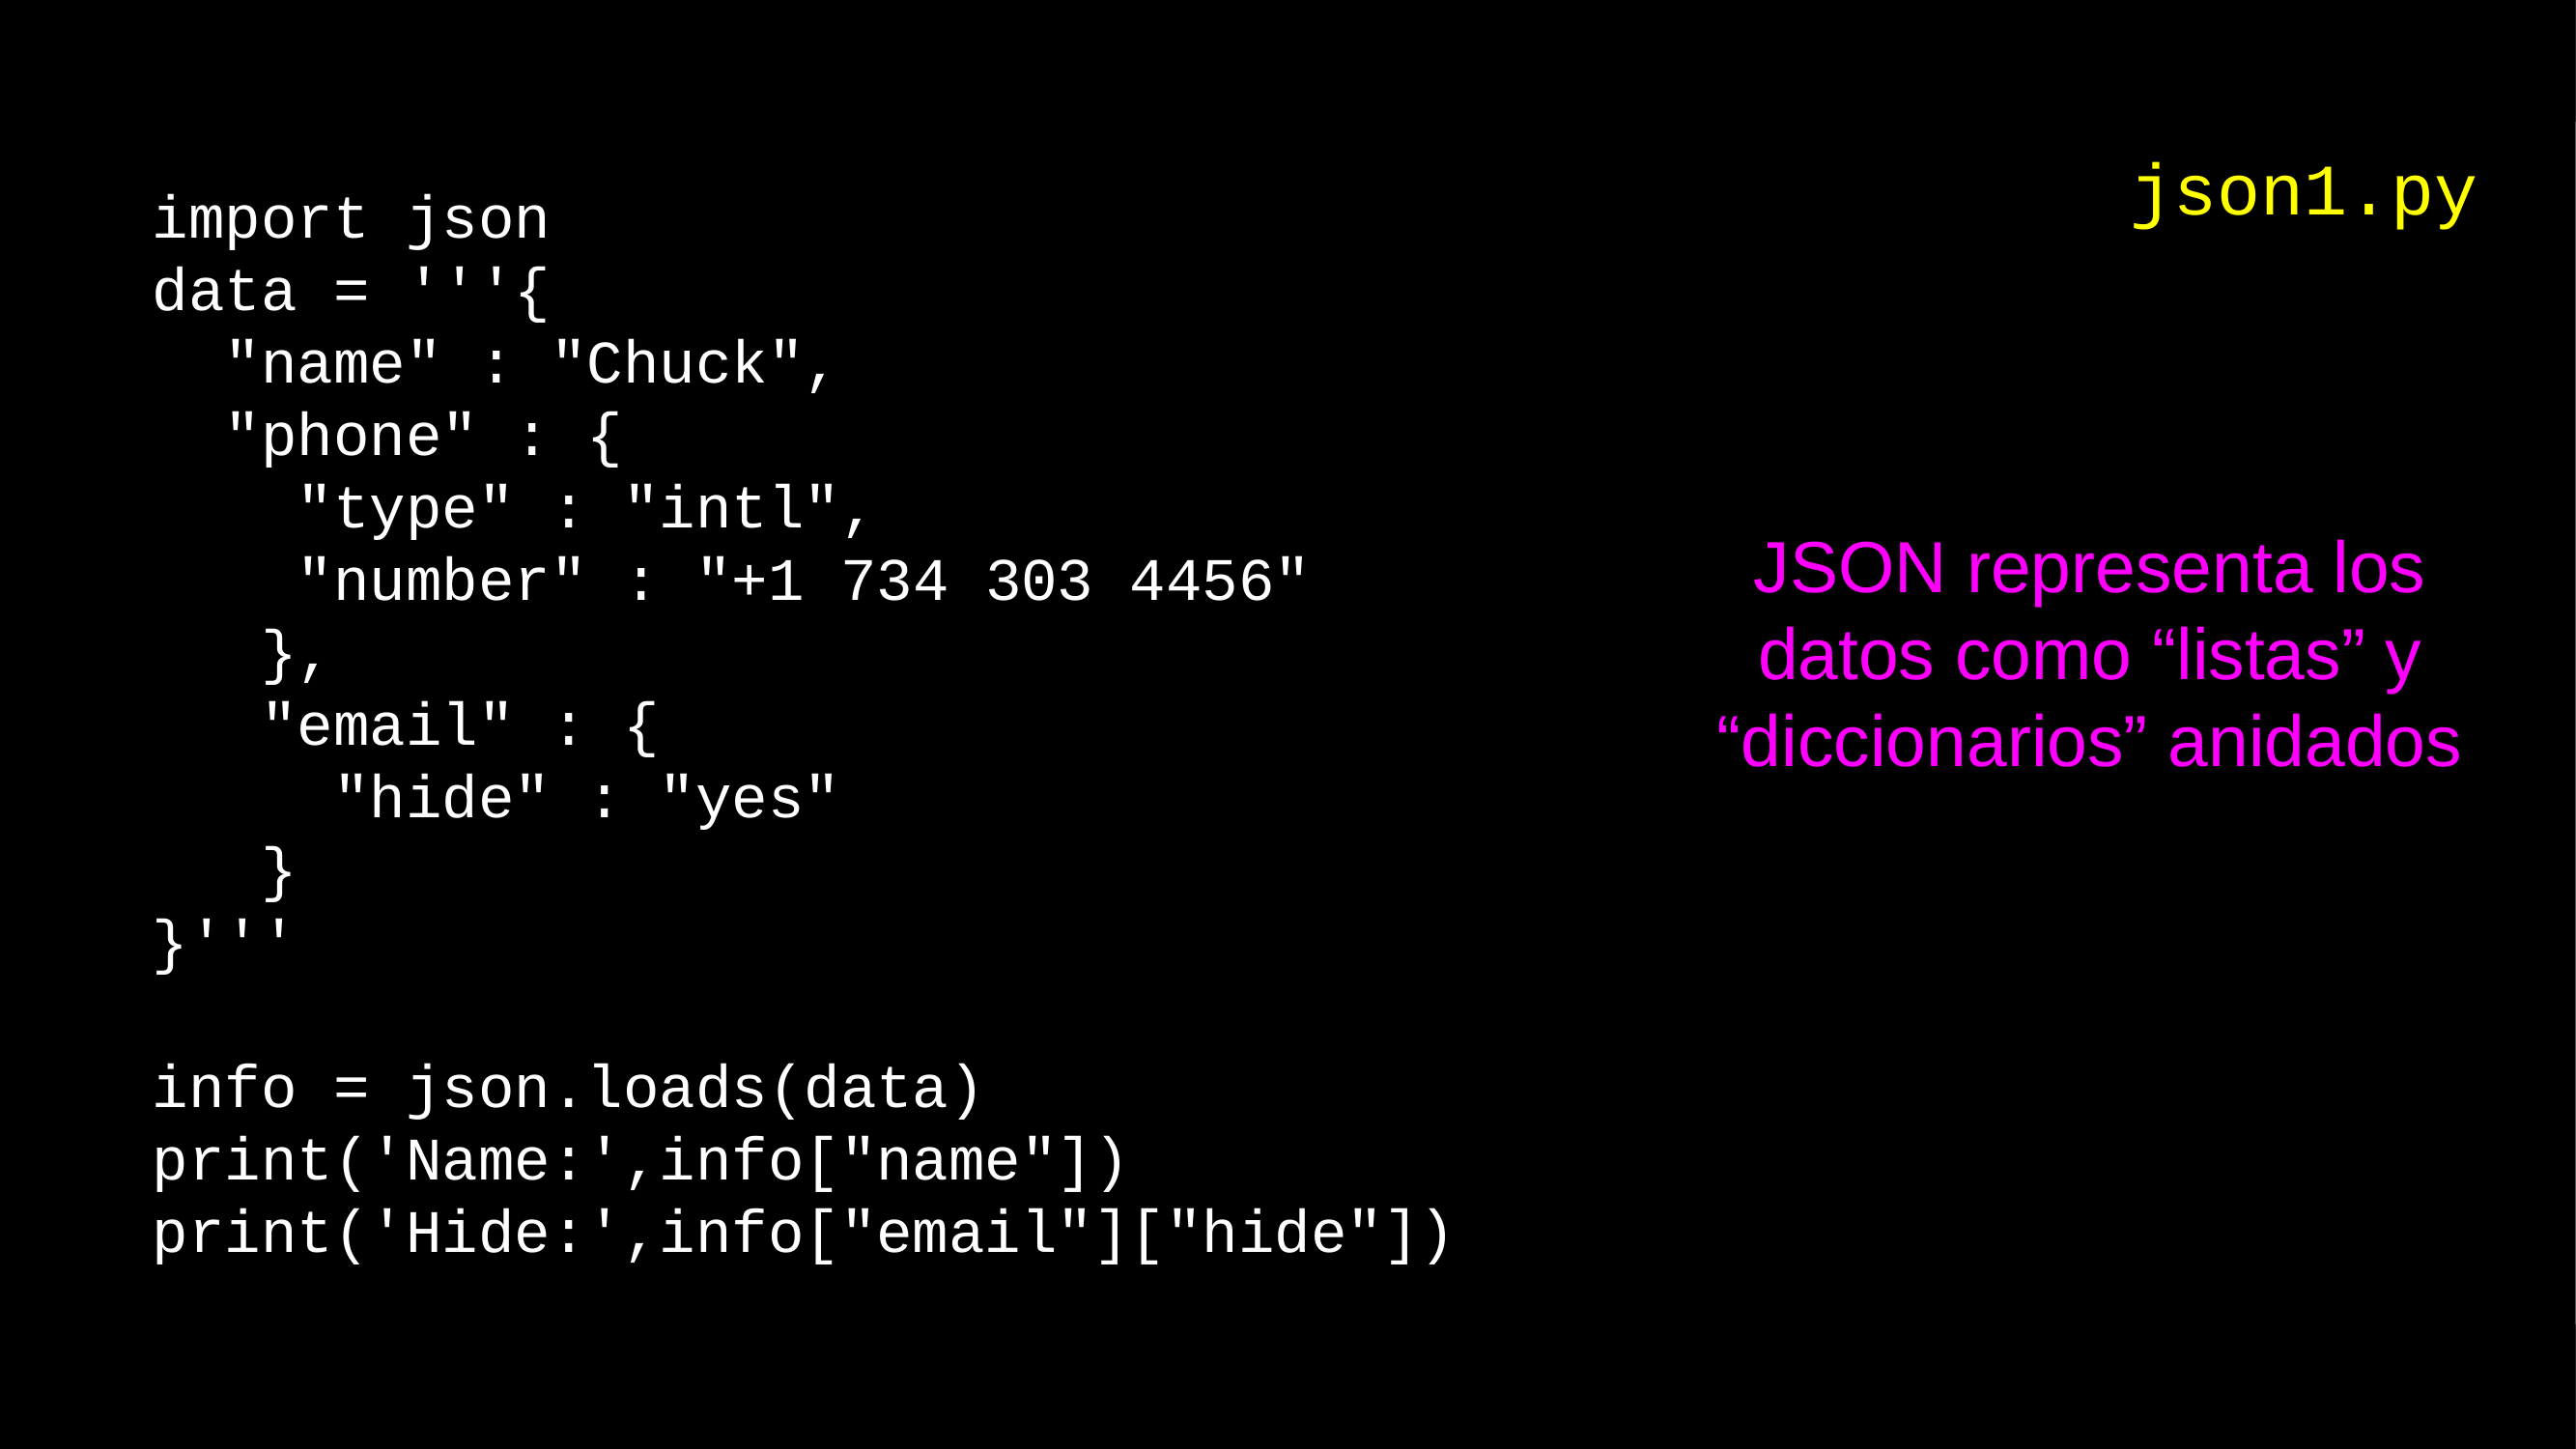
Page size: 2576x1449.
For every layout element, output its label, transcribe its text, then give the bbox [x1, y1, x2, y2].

text_box JSON representa los datos como “listas” y “diccionarios” anidados [1692, 519, 2488, 783]
text_box import json data = '''{ "name" : "Chuck", "phone" : { "type" : "intl", "number" : "+1 734 303 4456" }, "email" : { "hide" : "yes" } }''' info = json.loads(data) print('Name:',info["name"]) print('Hide:',info["email"]["hide"]) [152, 132, 1722, 1310]
text_box json1.py [2121, 133, 2488, 238]
